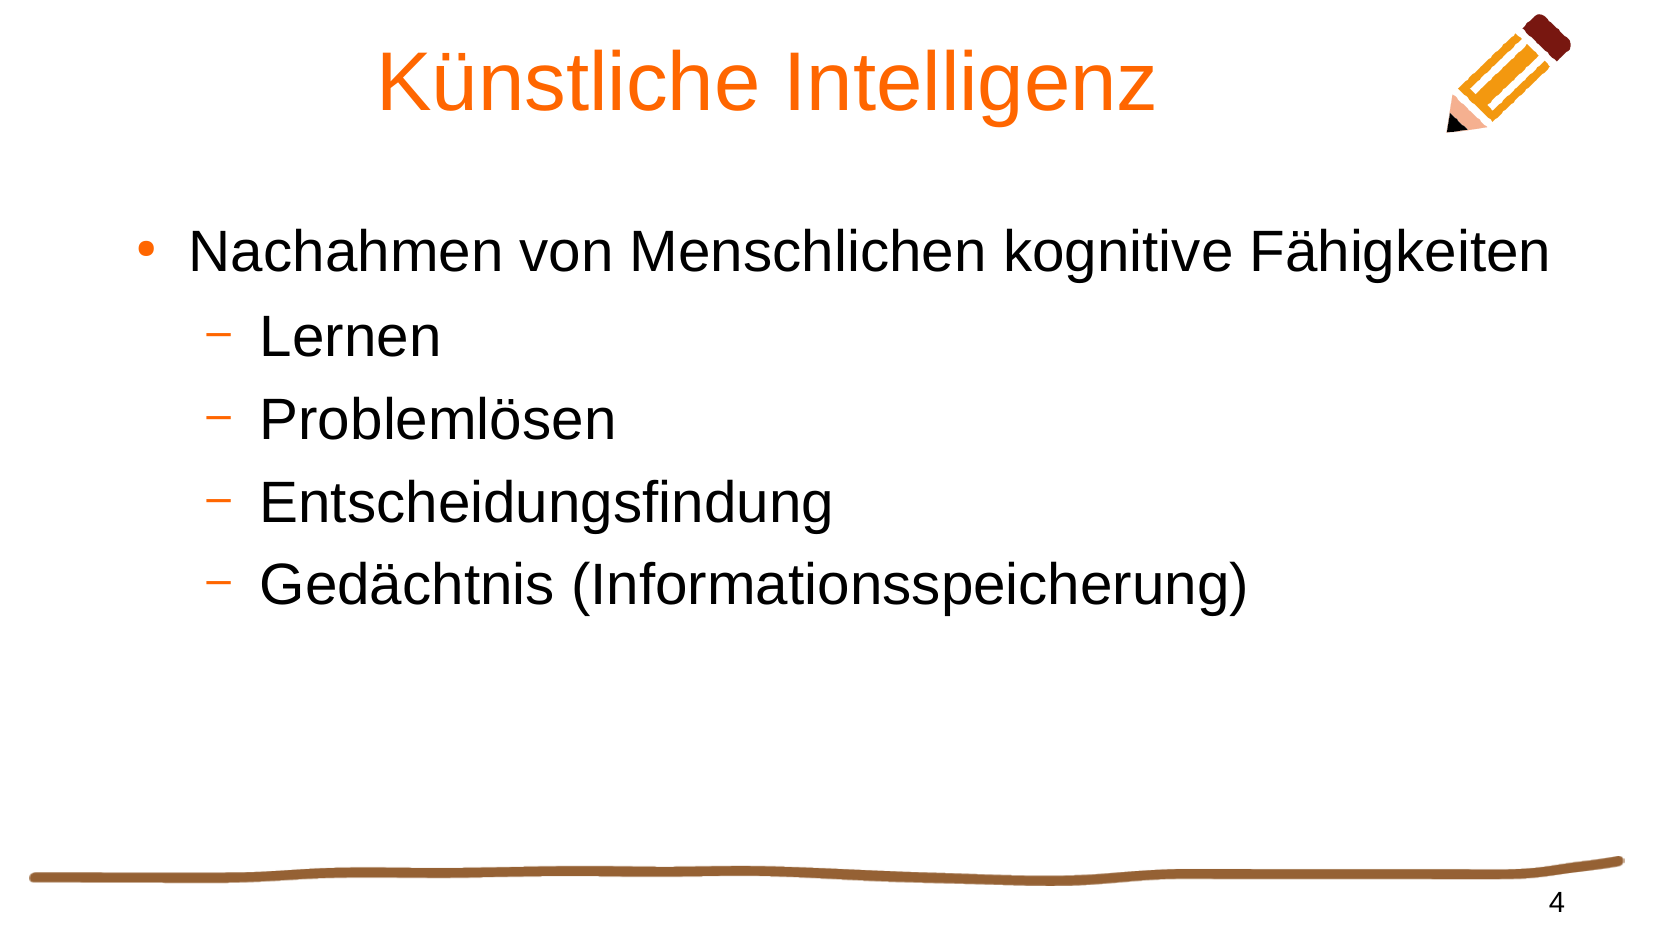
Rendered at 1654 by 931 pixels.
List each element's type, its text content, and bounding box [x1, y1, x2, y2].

picture [29, 856, 1625, 886]
title Künstliche Intelligenz [88, 29, 1447, 133]
list Nachahmen von Menschlichen kognitive Fähigkeiten Lernen Problemlösen Entscheidungsfindung Gedächtnis (Informationsspeicherung) [118, 132, 1595, 783]
picture [1446, 14, 1571, 132]
